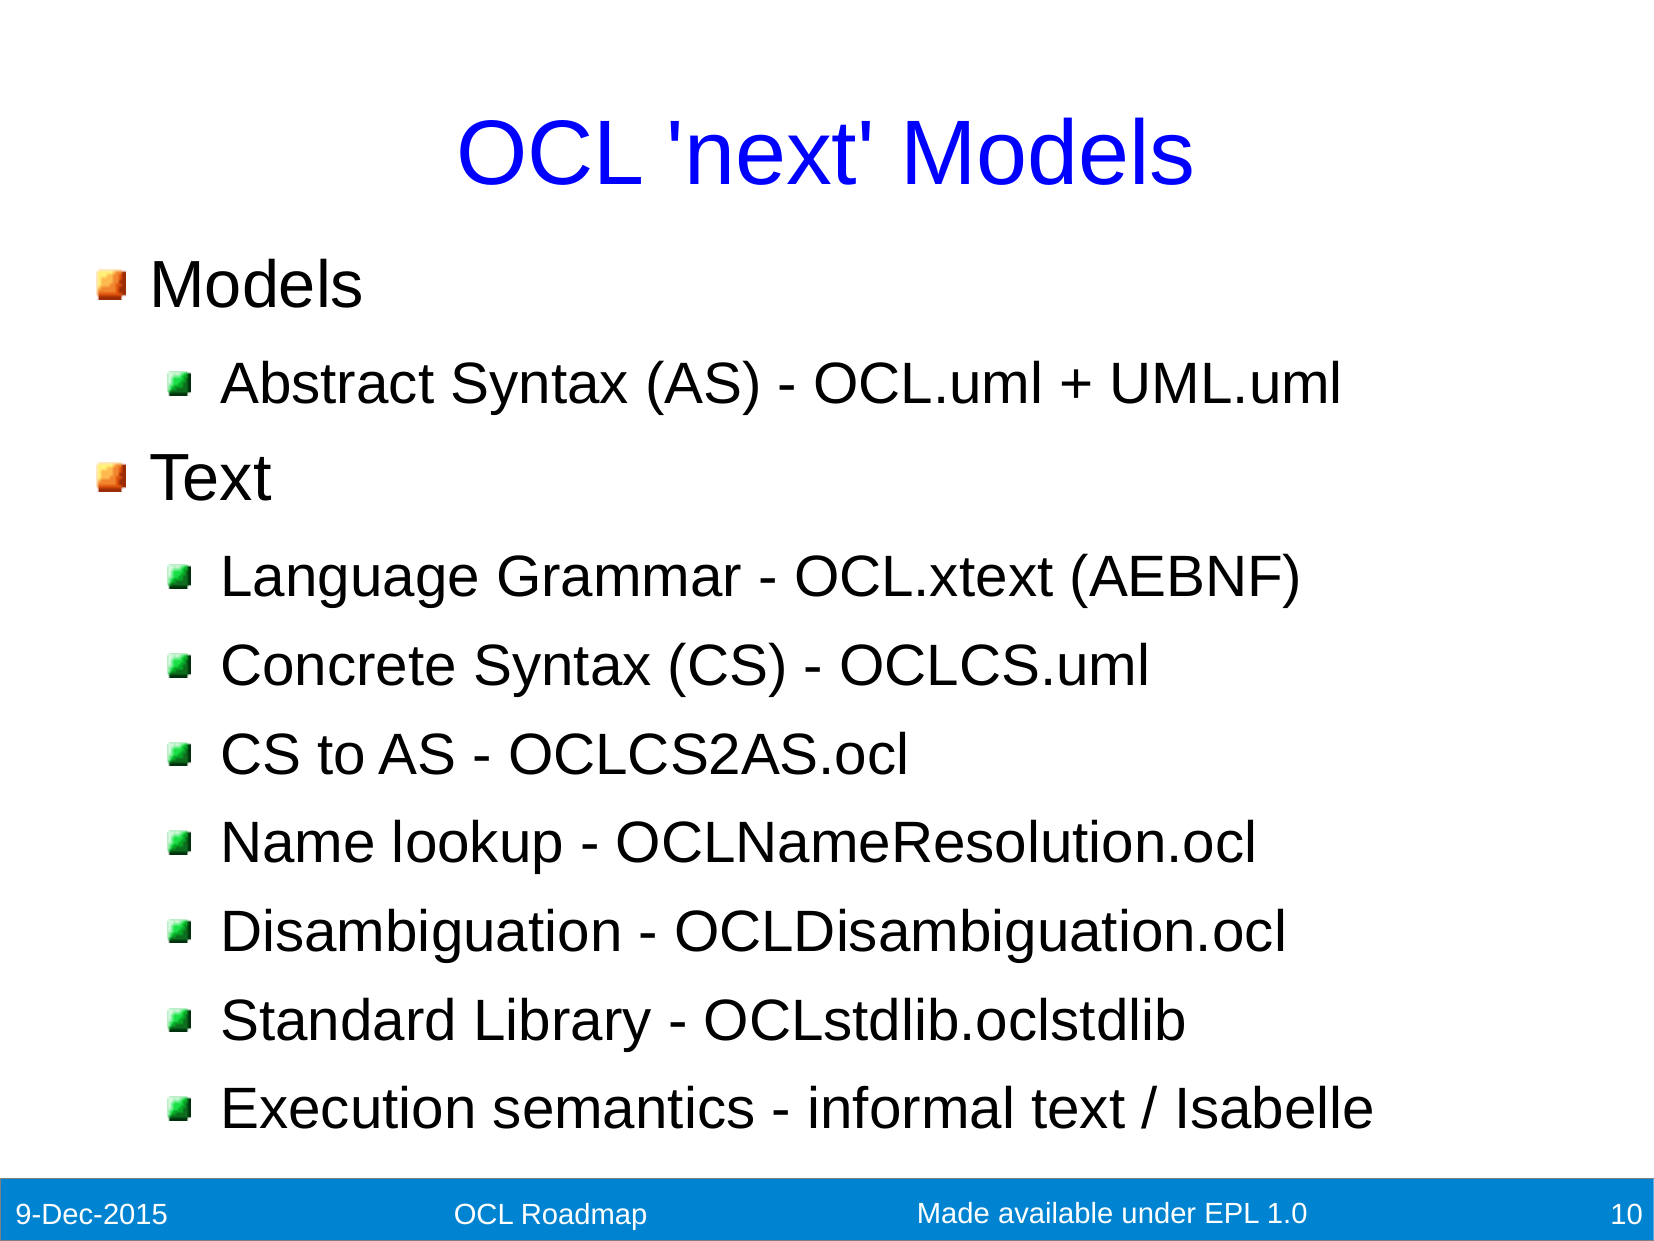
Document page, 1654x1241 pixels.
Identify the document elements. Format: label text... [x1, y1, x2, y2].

list Models Abstract Syntax (AS) - OCL.uml + UML.uml Text Language Grammar - OCL.xtext (AEBNF) Concrete Syntax (CS) - OCLCS.uml CS to AS - OCLCS2AS.ocl Name lookup - OCLNameResolution.ocl Disambiguation - OCLDisambiguation.ocl Standard Library - OCLstdlib.oclstdlib Execution semantics - informal text / Isabelle [78, 246, 1567, 1140]
title OCL 'next' Models [82, 49, 1571, 257]
